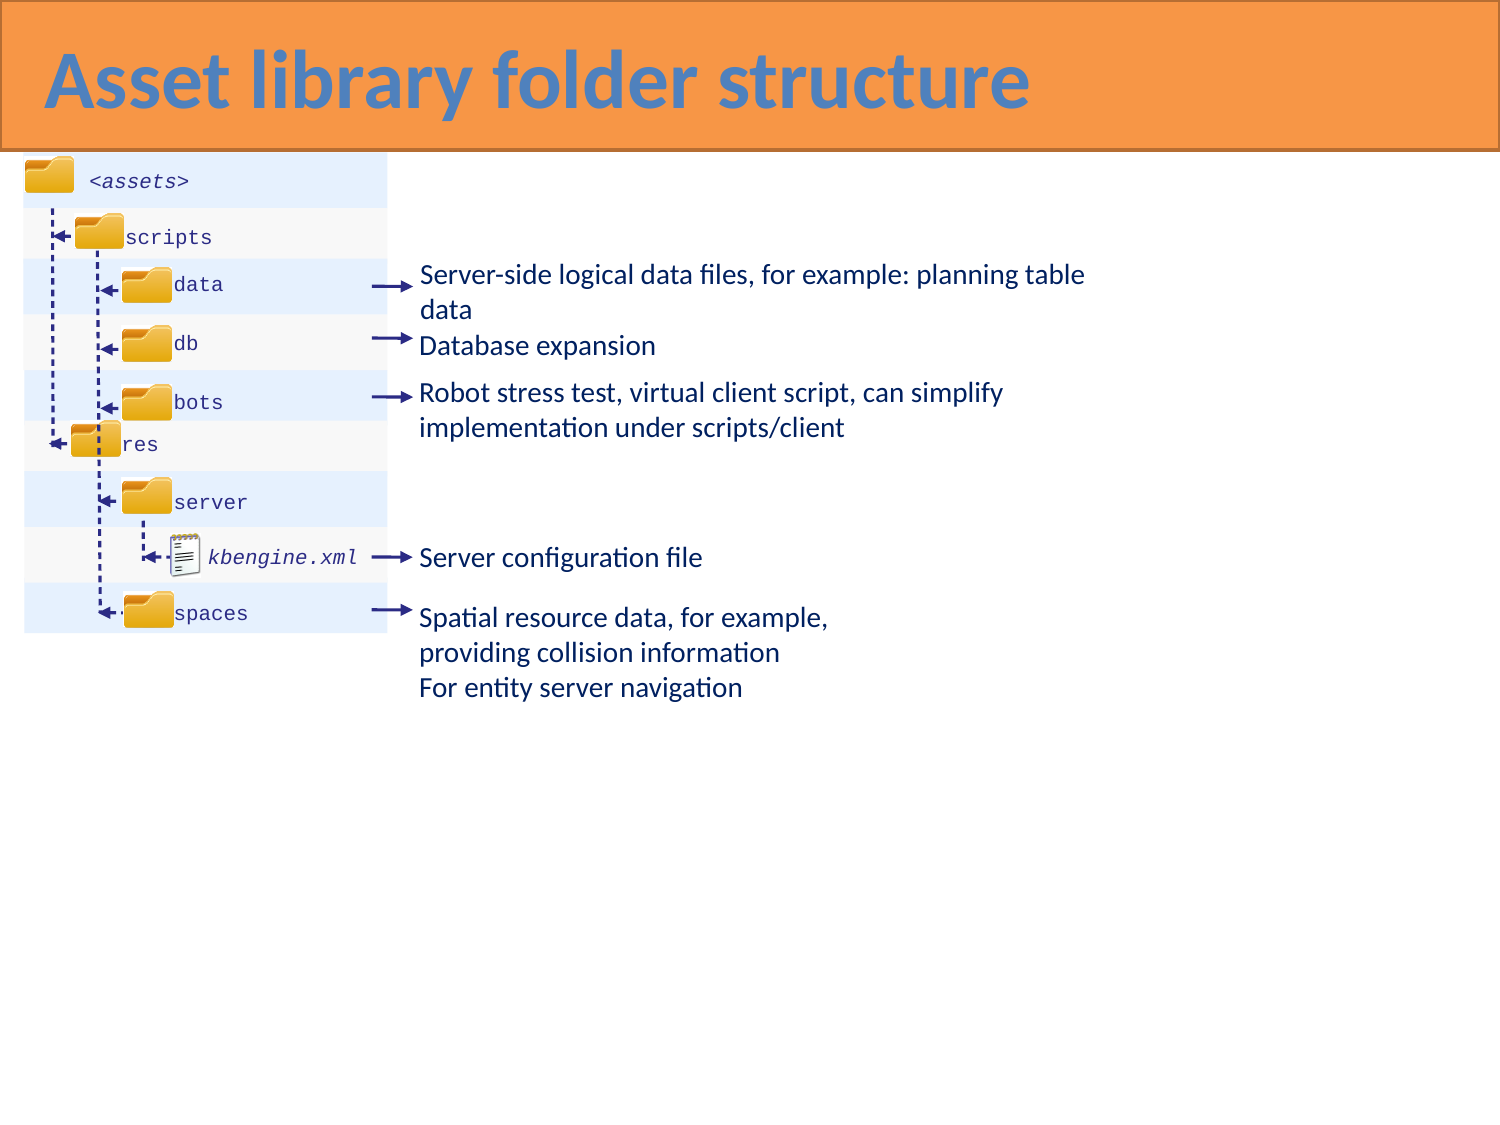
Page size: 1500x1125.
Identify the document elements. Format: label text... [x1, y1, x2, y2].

text_box Spatial resource data, for example, providing collision information For entity server navigation [419, 597, 1388, 703]
text_box kbengine.xml [207, 544, 407, 570]
text_box Server-side logical data files, for example: planning table data [420, 254, 1126, 325]
picture [24, 156, 74, 193]
text_box bots [173, 388, 306, 414]
text_box spaces [174, 599, 306, 625]
text_box db [173, 329, 306, 355]
title Asset library folder structure [29, 21, 1483, 129]
text_box <assets> [89, 167, 363, 193]
text_box data [173, 270, 306, 296]
picture [123, 591, 174, 628]
text_box [23, 152, 388, 634]
text_box Robot stress test, virtual client script, can simplify implementation under scripts/client [419, 373, 1010, 444]
text_box Server configuration file [419, 538, 826, 574]
text_box [0, 0, 1500, 150]
picture [121, 267, 172, 303]
picture [74, 213, 124, 250]
text_box server [173, 488, 306, 514]
picture [170, 533, 201, 578]
picture [70, 384, 172, 457]
picture [121, 477, 172, 514]
text_box scripts [125, 223, 258, 249]
text_box res [121, 430, 254, 456]
picture [121, 325, 172, 362]
text_box Database expansion [419, 326, 750, 362]
